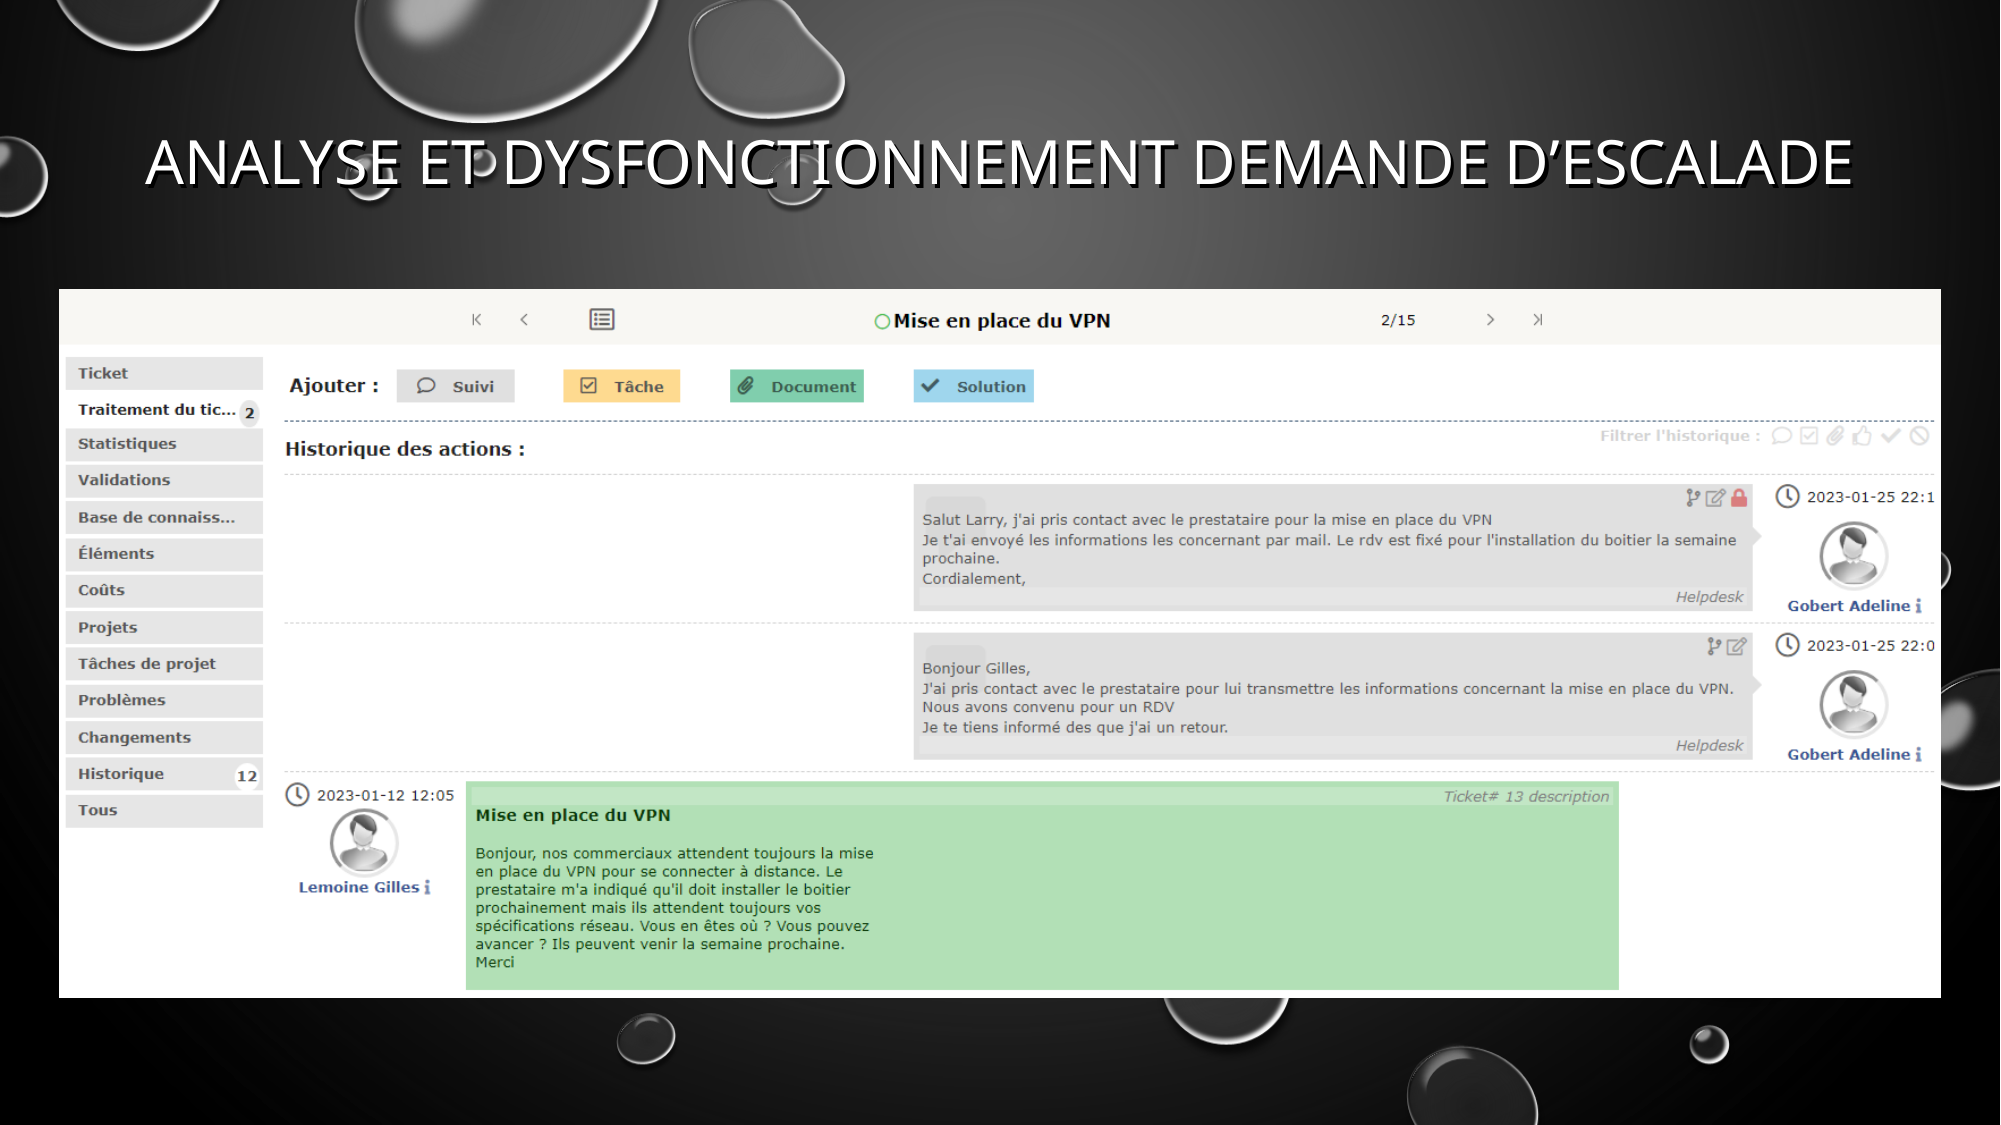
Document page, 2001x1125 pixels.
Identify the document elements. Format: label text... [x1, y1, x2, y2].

picture [59, 289, 1941, 998]
title Analyse et dysfonctionnement demande d’ESCALADE [121, 83, 1879, 206]
